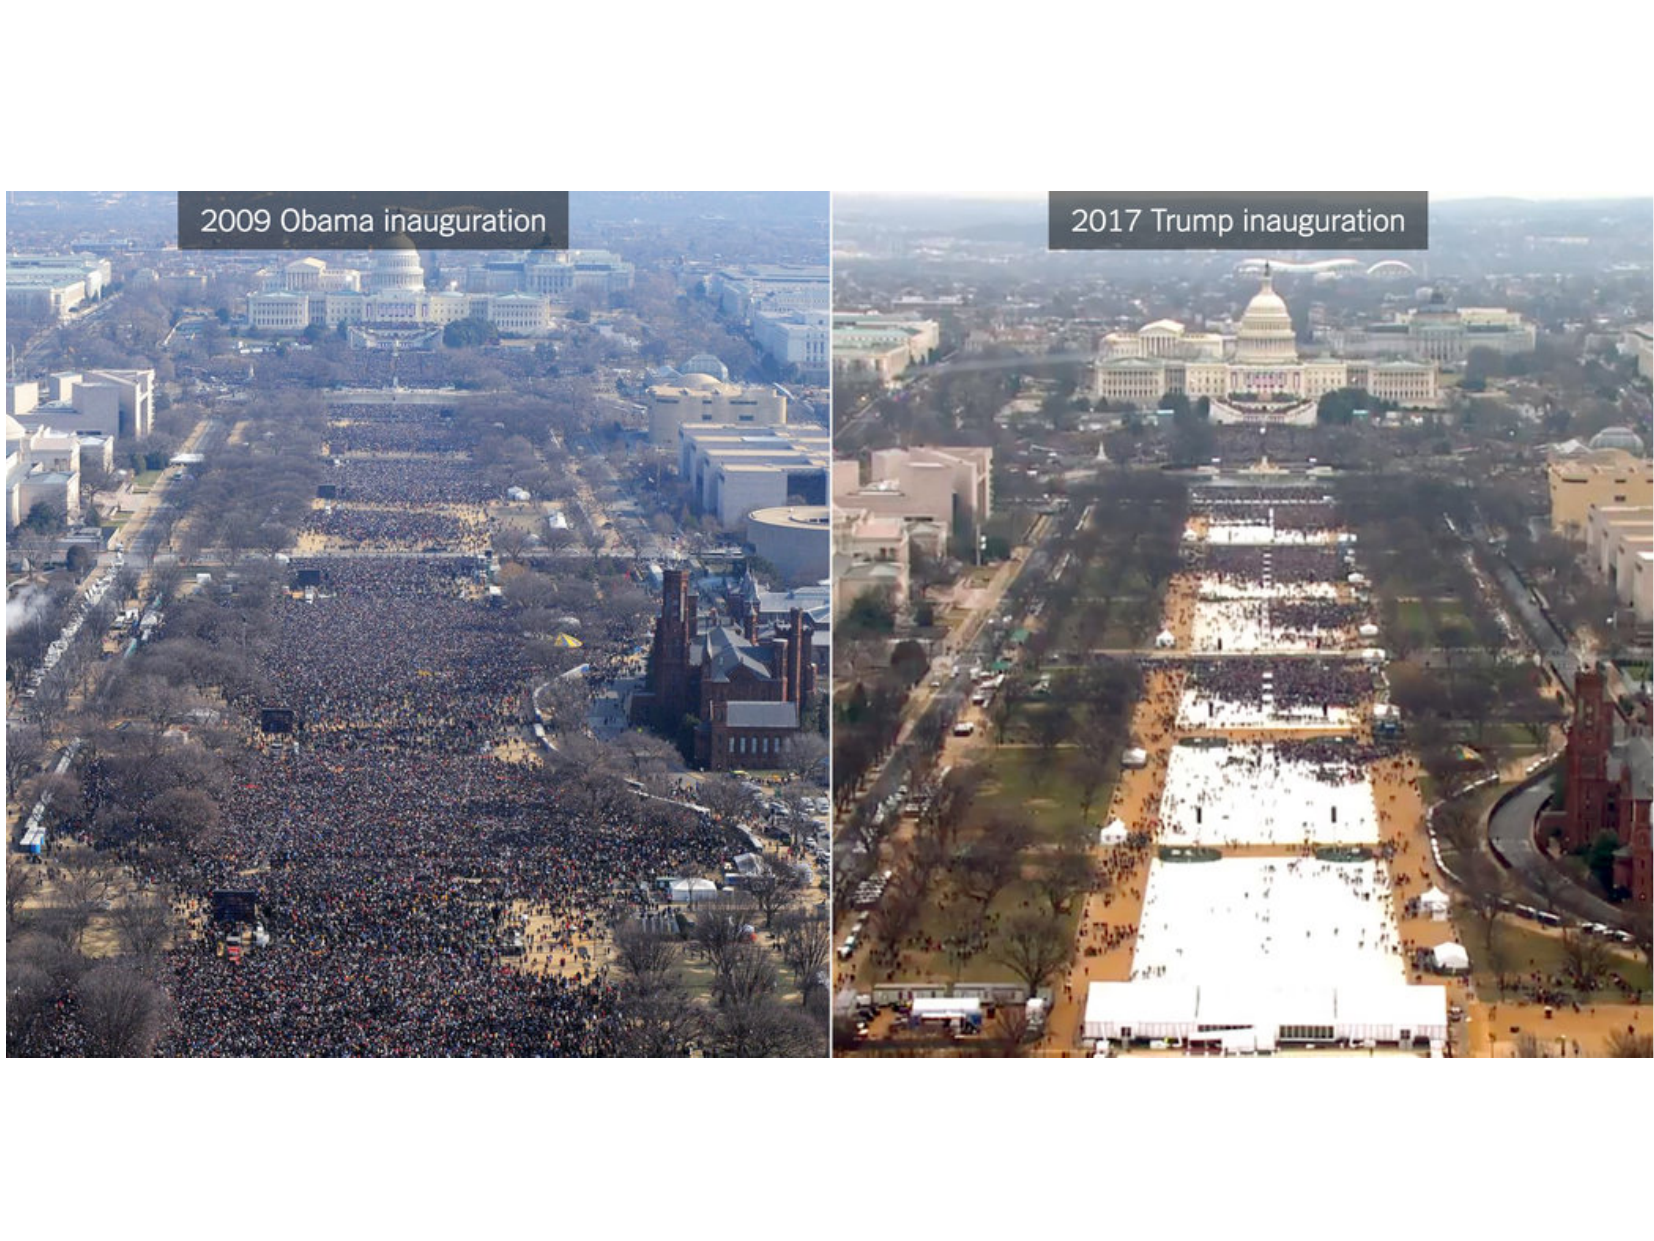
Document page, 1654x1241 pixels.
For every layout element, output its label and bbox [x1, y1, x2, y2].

picture [6, 191, 1654, 1058]
